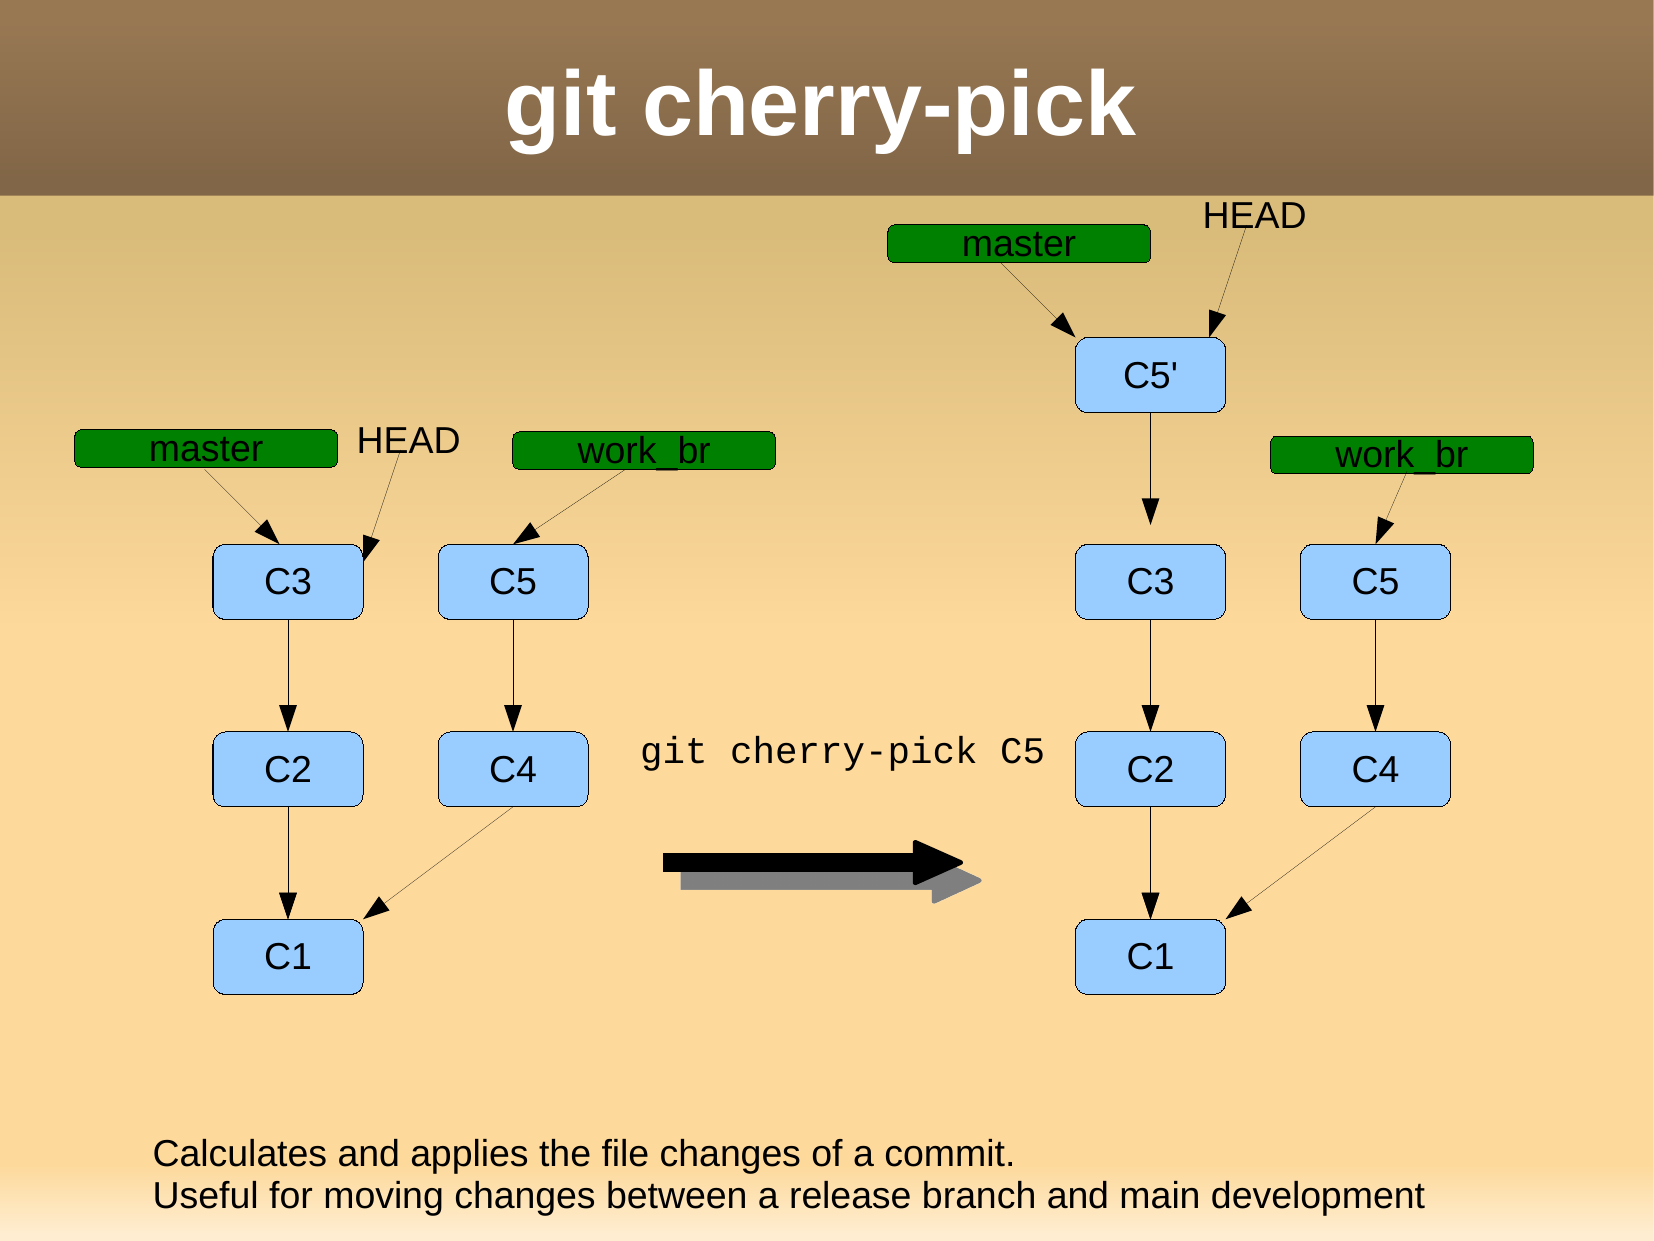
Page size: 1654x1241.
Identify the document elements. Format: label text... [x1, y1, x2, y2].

text_box C2 [1075, 731, 1226, 807]
text_box HEAD [341, 412, 476, 470]
text_box C1 [1075, 919, 1226, 995]
text_box C2 [213, 731, 364, 807]
text_box C4 [438, 731, 589, 807]
text_box HEAD [1188, 187, 1322, 245]
text_box Calculates and applies the file changes of a commit. Useful for moving changes between a release branch and main development [138, 1125, 1441, 1224]
text_box C1 [213, 919, 364, 995]
text_box master [887, 224, 1151, 263]
title git cherry-pick [76, 7, 1565, 200]
picture [0, 0, 1654, 1241]
text_box C5 [1300, 544, 1451, 620]
text_box C3 [213, 544, 364, 620]
text_box work_br [1270, 436, 1534, 474]
text_box C5 [438, 544, 589, 620]
text_box git cherry-pick C5 [625, 725, 1061, 783]
text_box C4 [1300, 731, 1451, 807]
text_box C5' [1075, 337, 1226, 413]
text_box work_br [512, 431, 776, 470]
text_box master [74, 429, 338, 468]
text_box C3 [1075, 544, 1226, 620]
